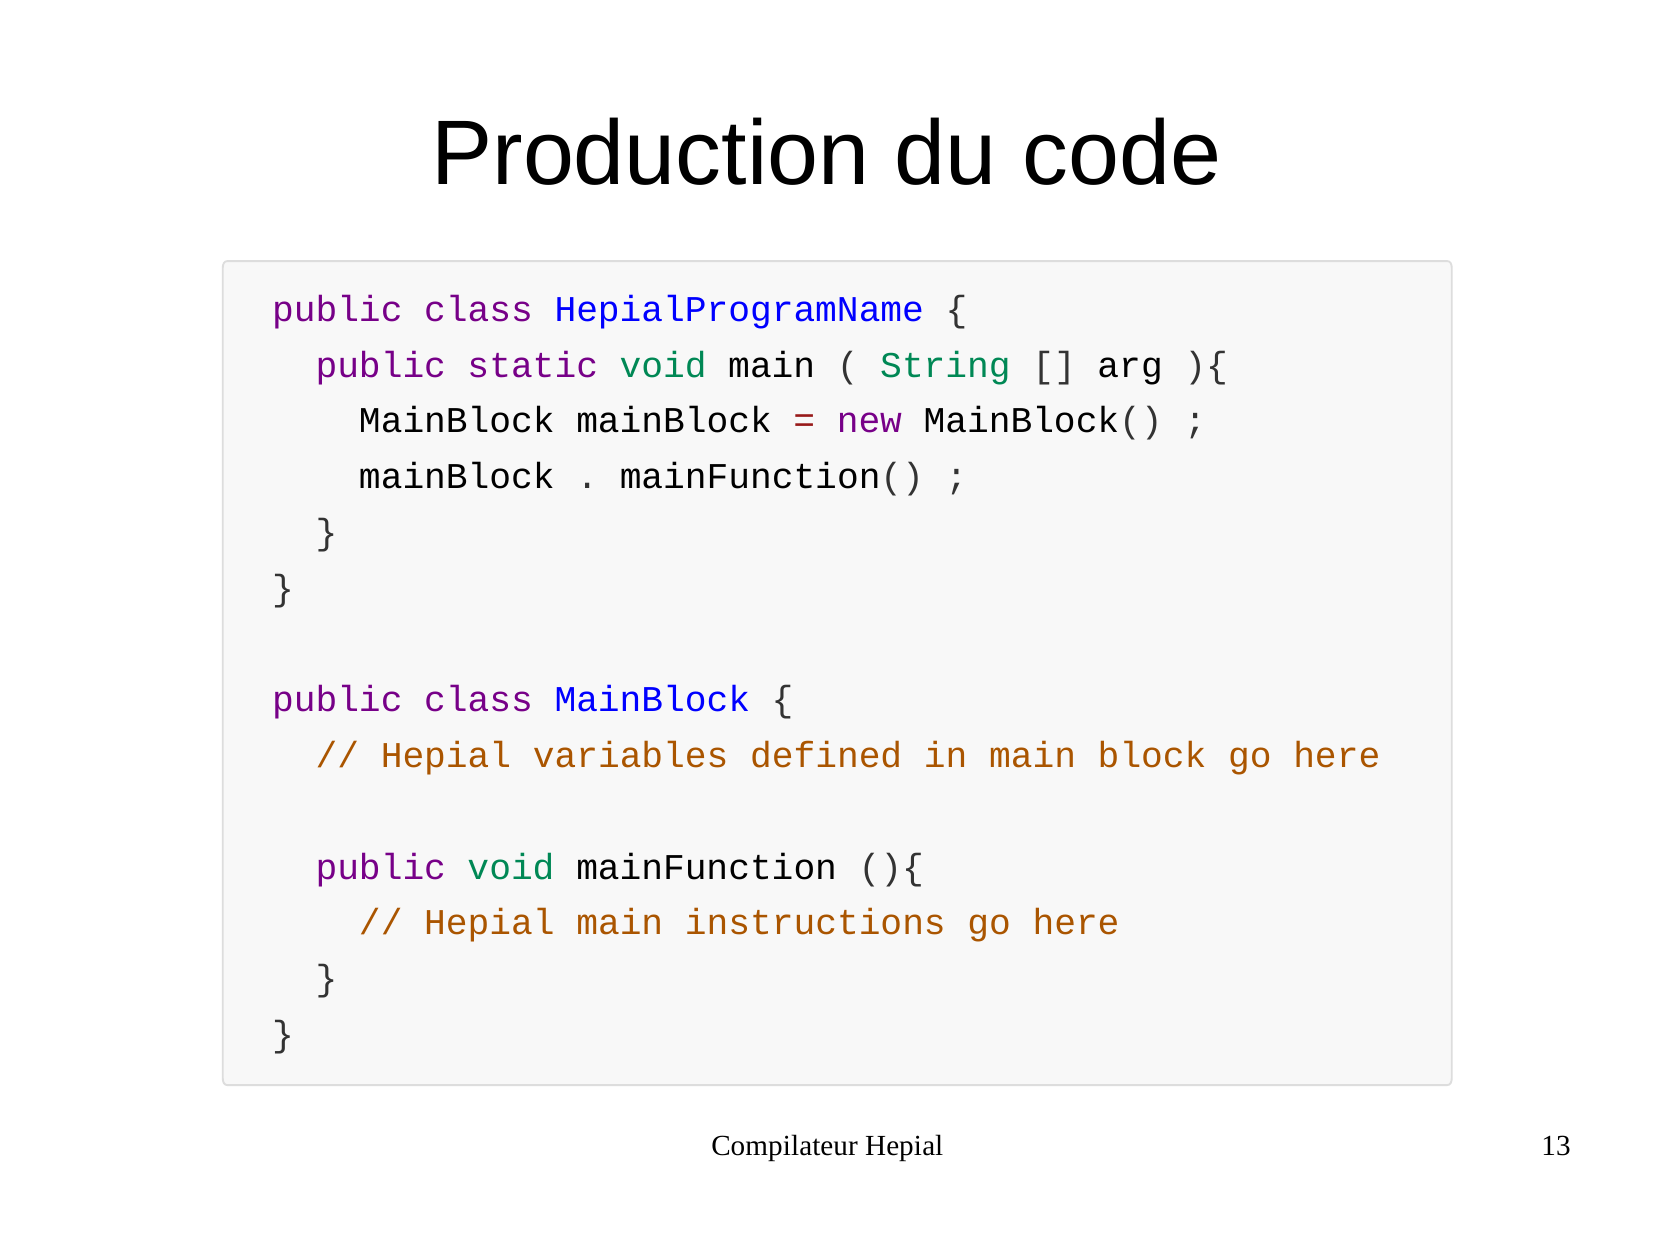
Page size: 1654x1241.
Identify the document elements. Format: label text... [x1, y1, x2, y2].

picture [221, 259, 1453, 1087]
title Production du code [82, 49, 1571, 257]
